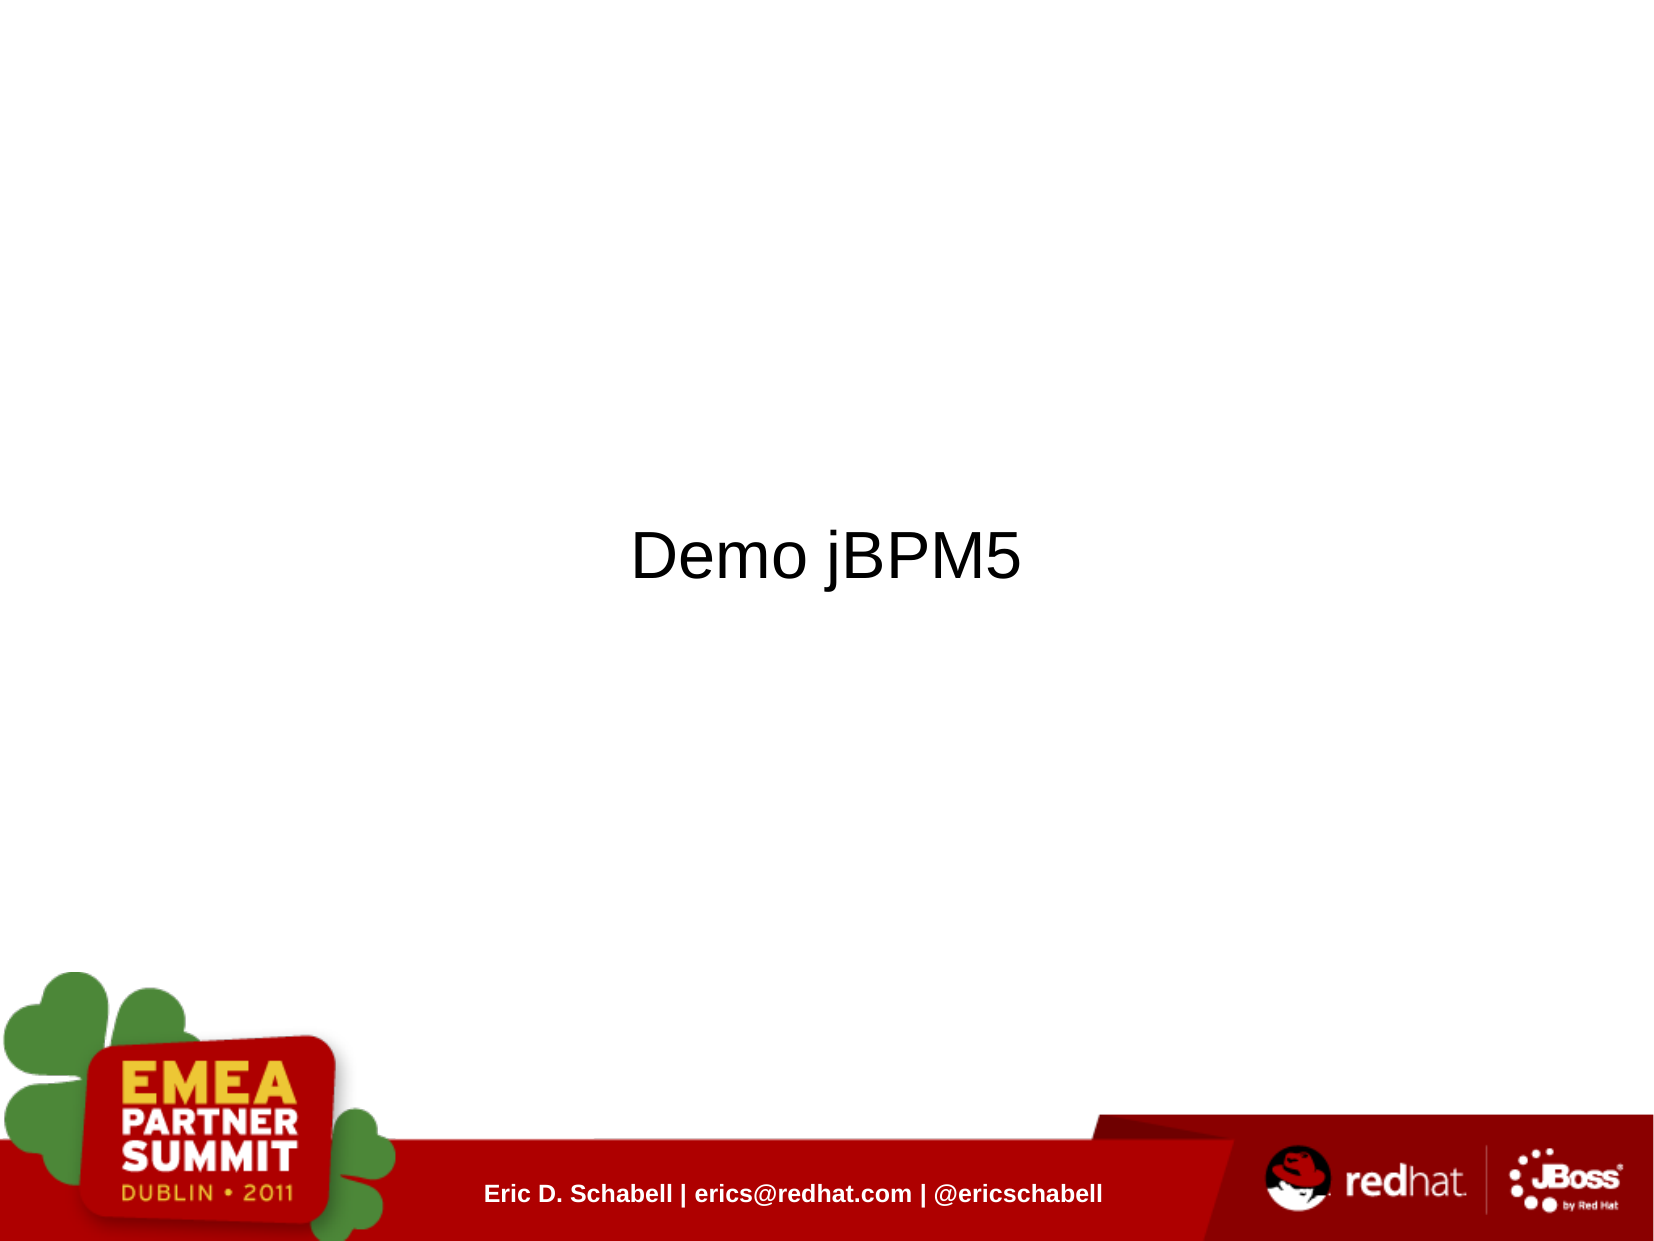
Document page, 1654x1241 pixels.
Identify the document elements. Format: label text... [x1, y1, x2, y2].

subtitle Demo jBPM5 [82, 62, 1571, 1049]
picture [0, 972, 1654, 1241]
